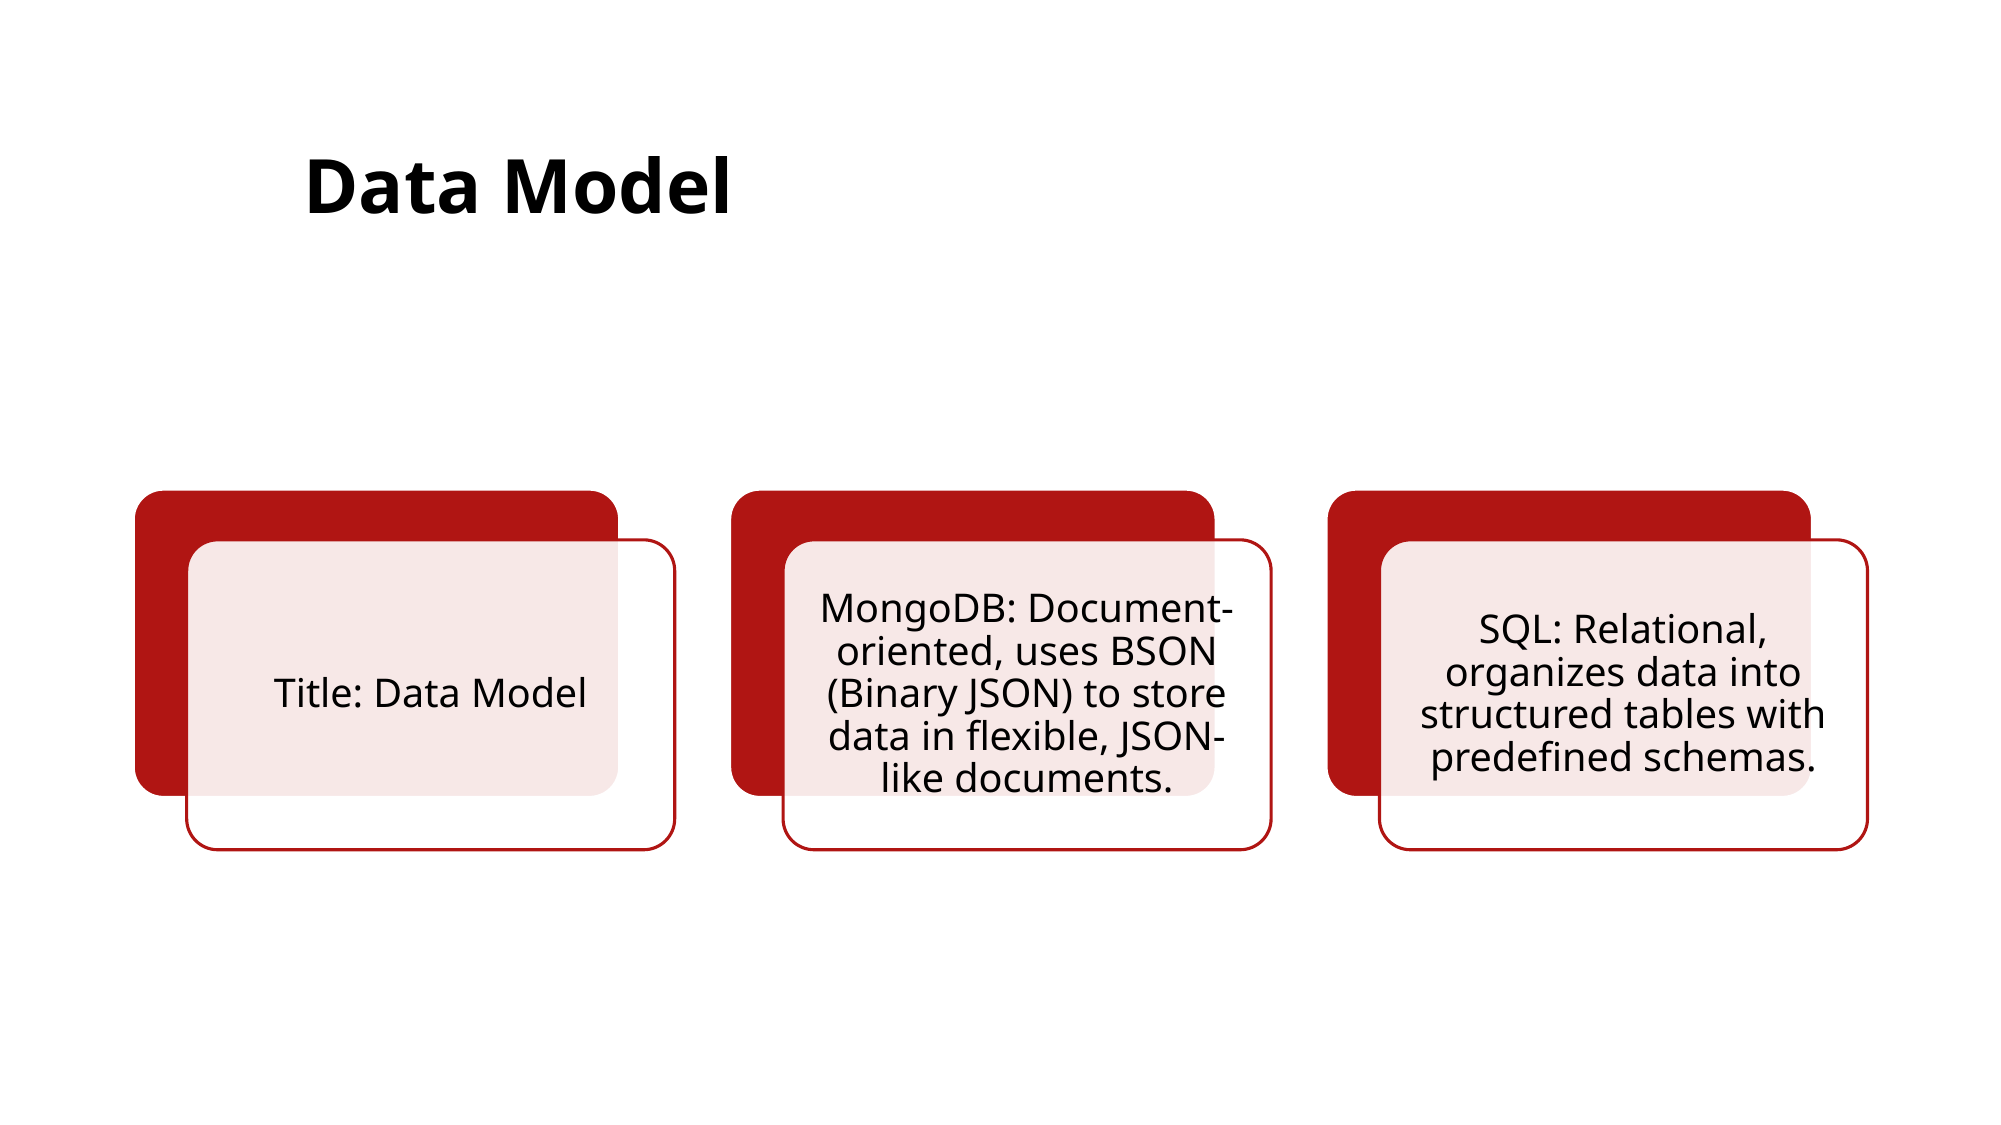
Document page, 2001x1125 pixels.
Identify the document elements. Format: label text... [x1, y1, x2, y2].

title Data Model [288, 131, 1712, 304]
text_box Title: Data Model [186, 539, 675, 850]
text_box SQL: Relational, organizes data into structured tables with predefined schemas. [1379, 539, 1868, 850]
text_box [1325, 488, 1814, 799]
text_box MongoDB: Document-oriented, uses BSON (Binary JSON) to store data in flexible, JSON-like documents. [783, 539, 1272, 850]
text_box [728, 488, 1217, 799]
text_box [132, 488, 621, 799]
